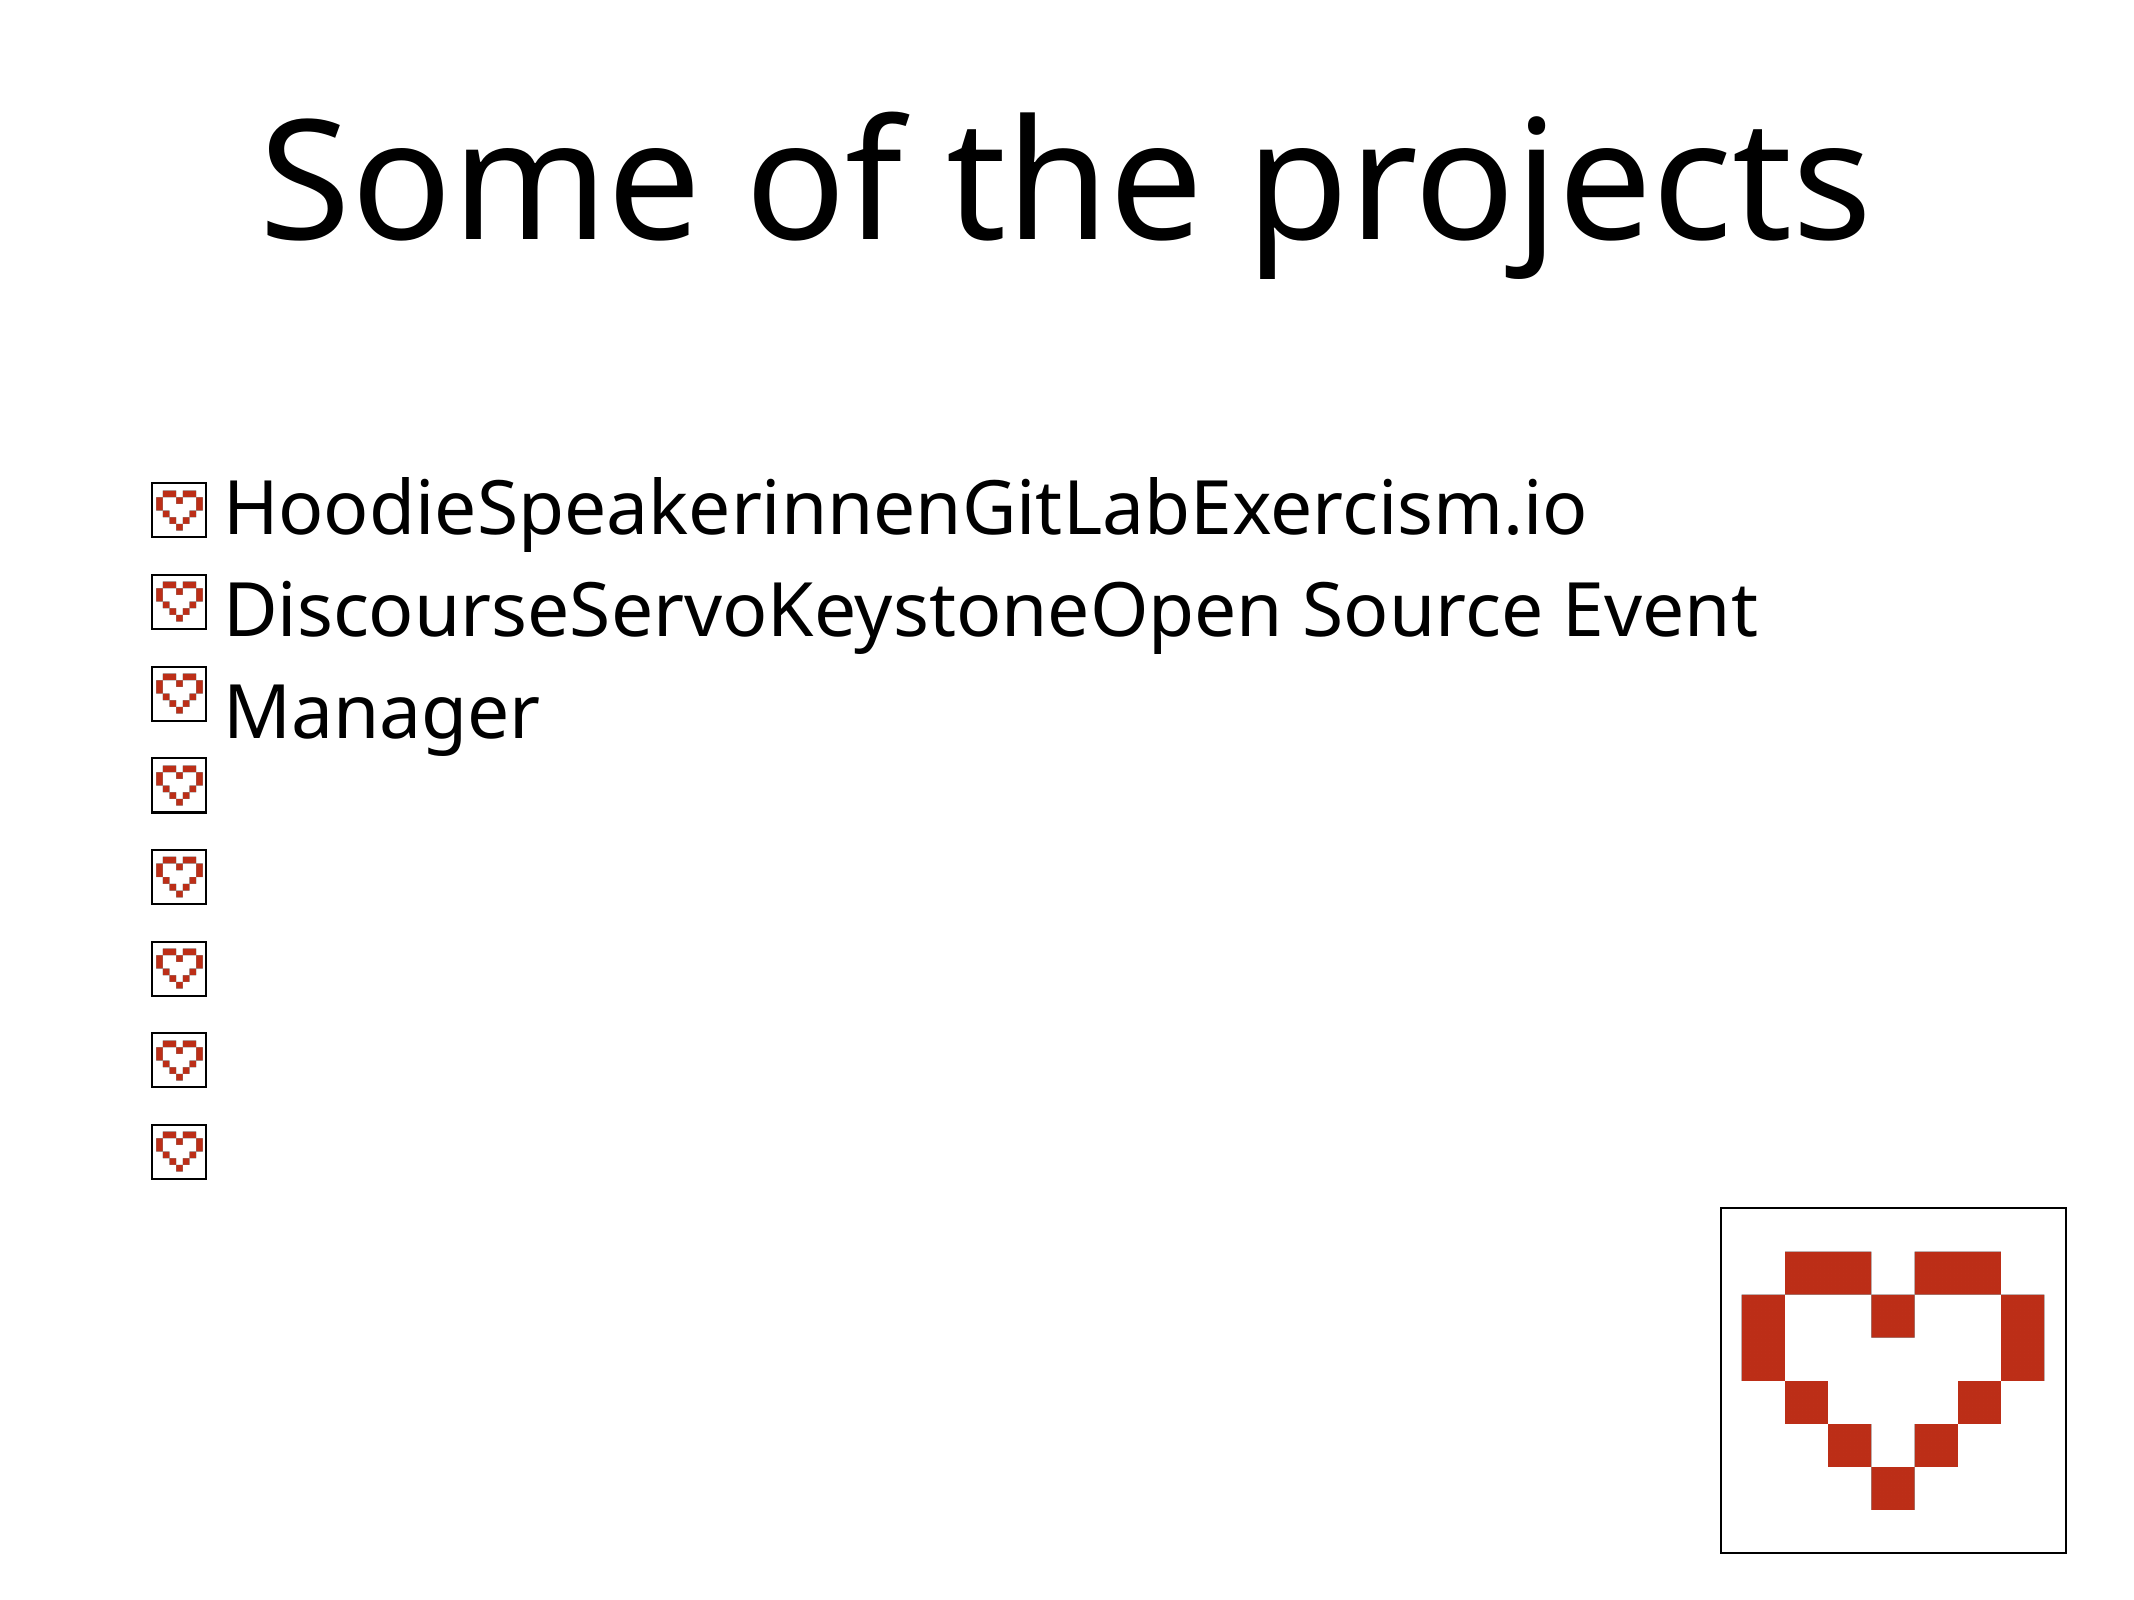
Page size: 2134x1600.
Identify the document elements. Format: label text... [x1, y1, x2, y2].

text_box Hoodie Speakerinnen GitLab Exercism.io Discourse Servo Keystone Open Source Event Manager [208, 446, 1926, 1207]
picture [153, 1125, 206, 1179]
picture [153, 484, 206, 537]
picture [153, 942, 206, 995]
picture [1721, 1209, 2065, 1552]
text_box Some of the projects [208, 54, 1926, 446]
picture [153, 667, 206, 720]
picture [153, 759, 206, 812]
picture [153, 575, 206, 629]
picture [153, 1034, 206, 1087]
picture [153, 850, 206, 904]
